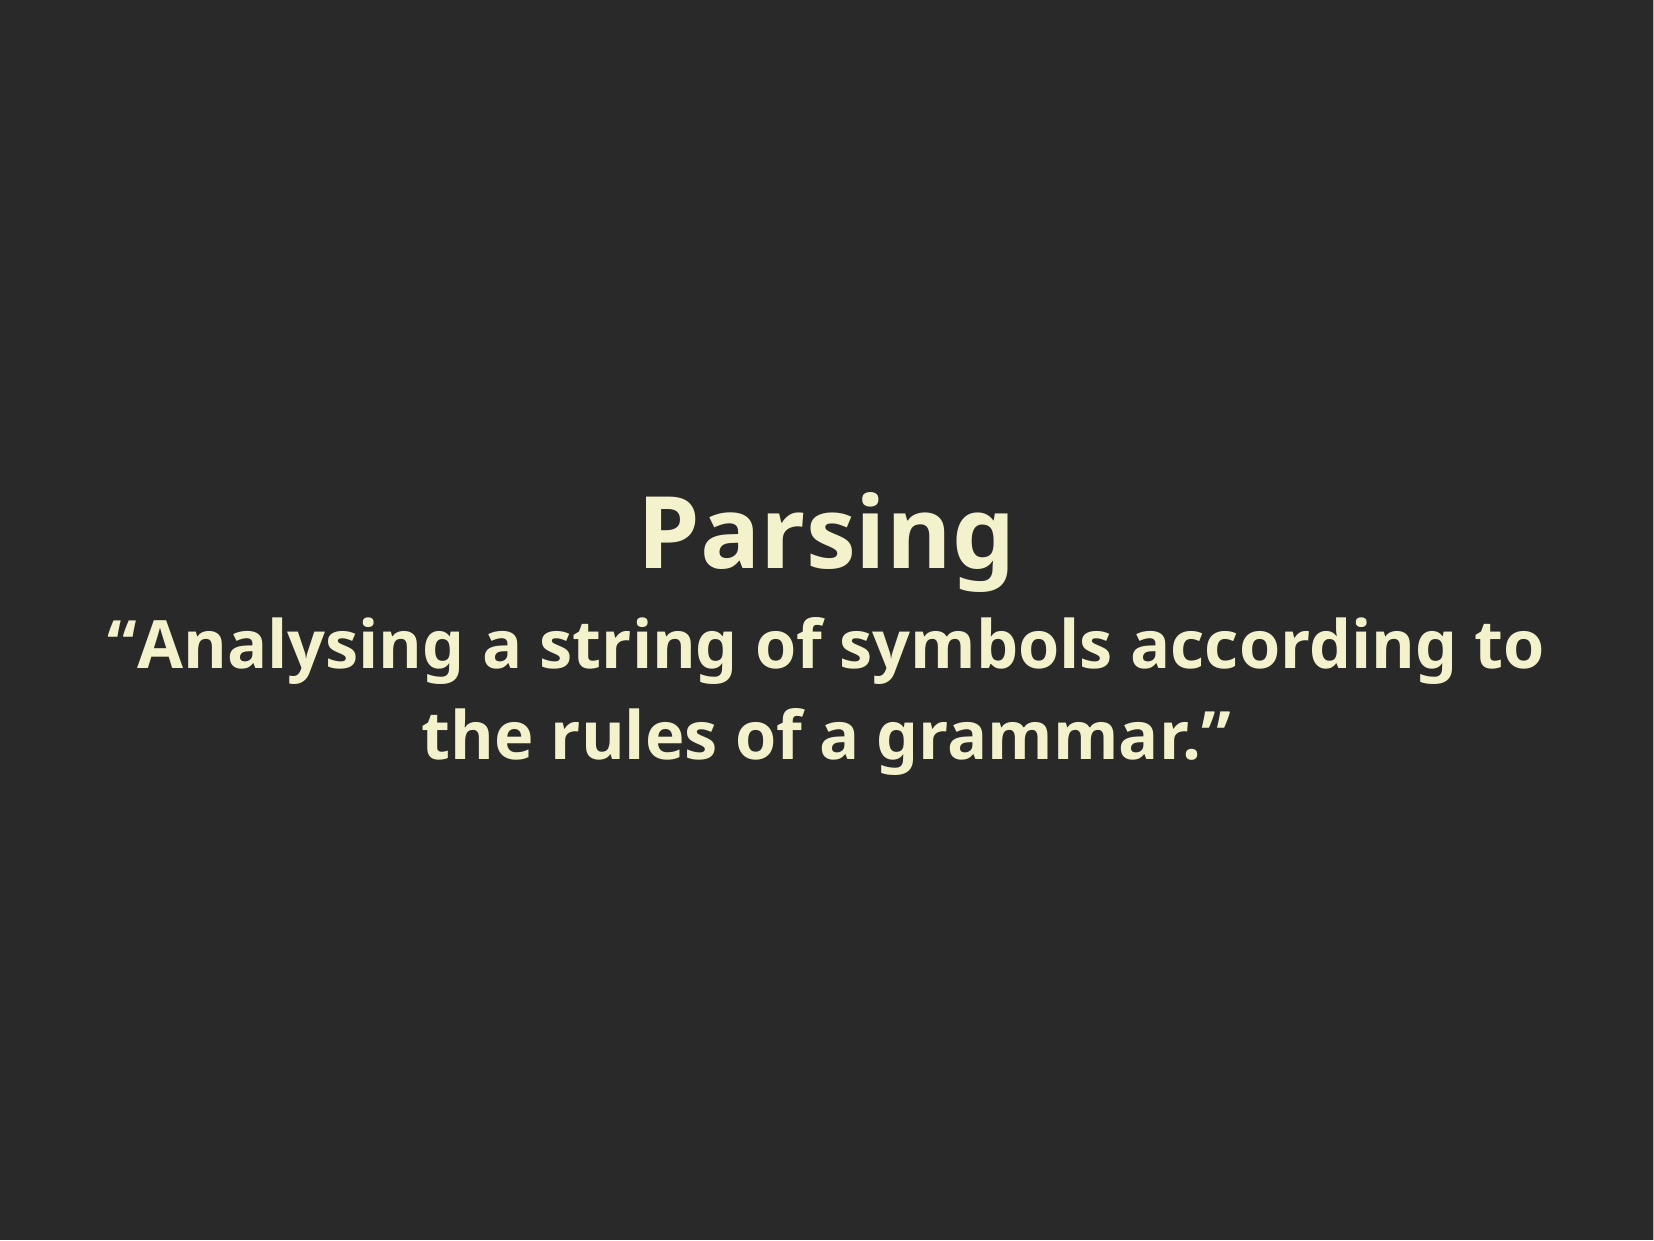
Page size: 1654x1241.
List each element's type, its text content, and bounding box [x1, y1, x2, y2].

subtitle Parsing “Analysing a string of symbols according to the rules of a grammar.” [82, 140, 1571, 1101]
